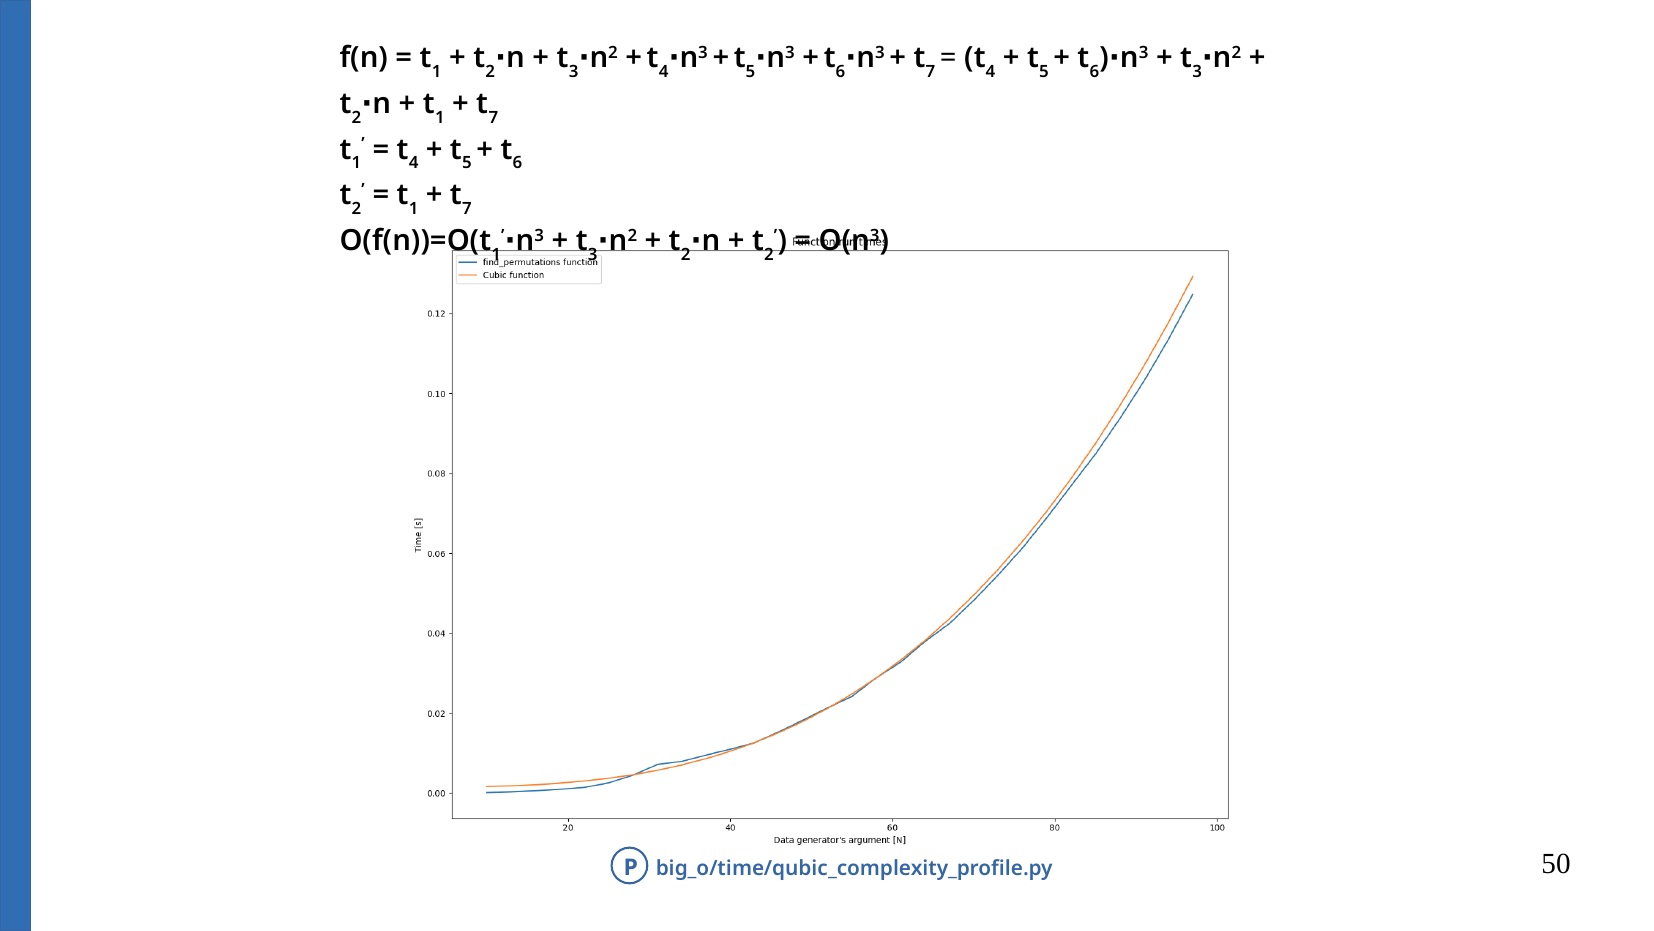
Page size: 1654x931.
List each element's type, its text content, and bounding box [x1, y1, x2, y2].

text_box [0, 0, 31, 931]
text_box P [610, 843, 639, 891]
text_box big_o/time/qubic_complexity_profile.py [640, 845, 1104, 887]
text_box f(n) = t1 + t2⋅n + t3⋅n2 + t4⋅n3 + t5⋅n3 + t6⋅n3 + t7 = (t4 + t5 + t6)⋅n3 + t3⋅n2 + t2⋅n + t1 + t7 t1’ = t4 + t5 + t6 t2’ = t1 + t7 O(f(n))=O(t1’⋅n3 + t3⋅n2 + t2⋅n + t2’) = O(n3) [324, 29, 1329, 216]
picture [326, 216, 1328, 899]
